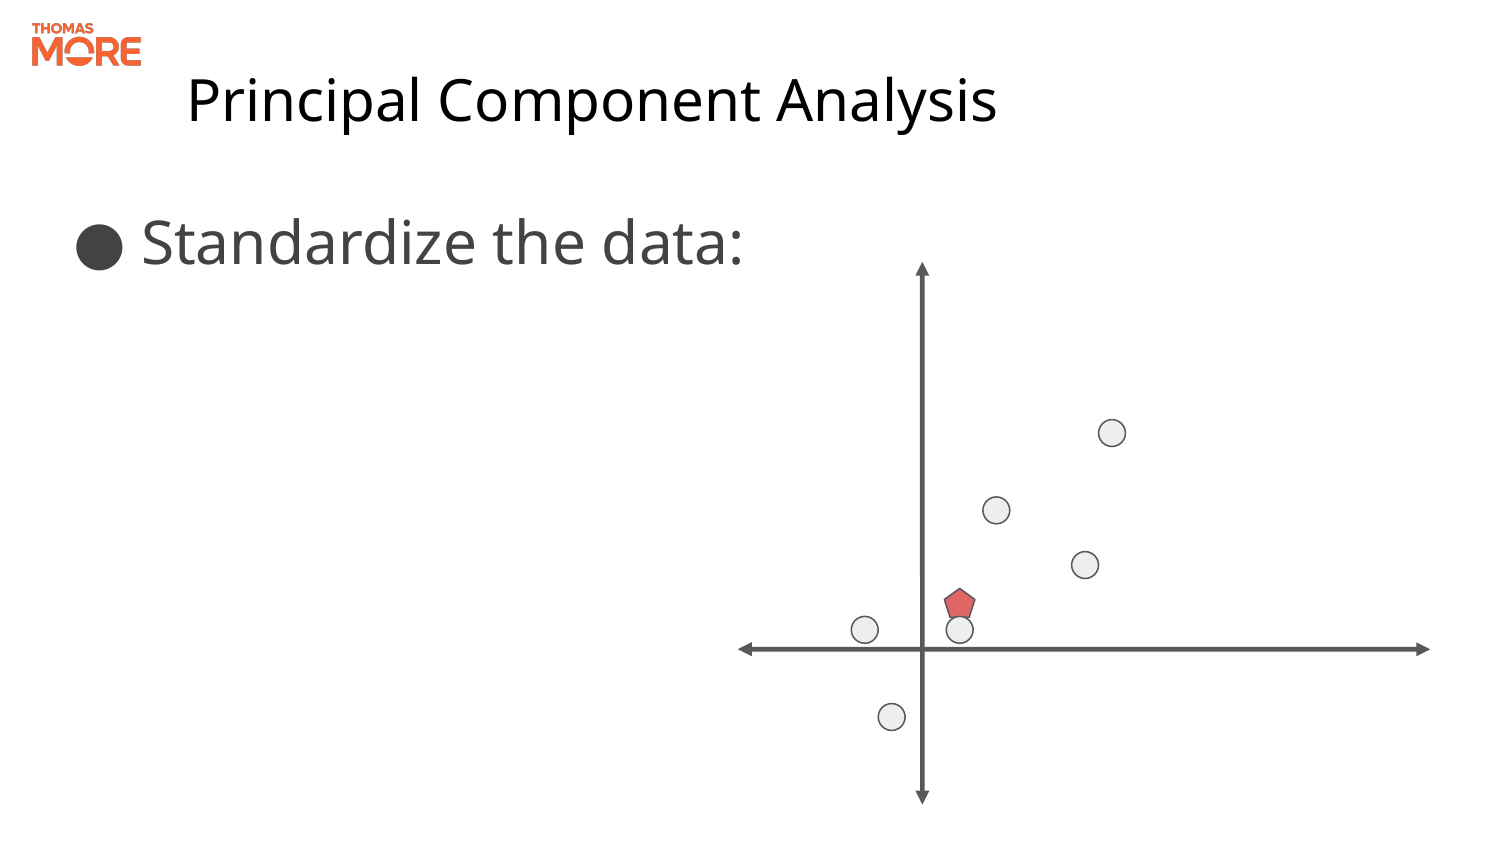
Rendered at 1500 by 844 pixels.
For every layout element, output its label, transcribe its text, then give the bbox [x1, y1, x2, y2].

picture [22, 13, 151, 76]
text_box [878, 703, 906, 731]
text_box [982, 496, 1010, 524]
title Principal Component Analysis [171, 48, 1449, 143]
text_box [1071, 551, 1099, 579]
text_box [944, 588, 975, 644]
list Standardize the data: [51, 189, 1476, 750]
text_box [851, 616, 879, 644]
text_box [1098, 419, 1126, 447]
